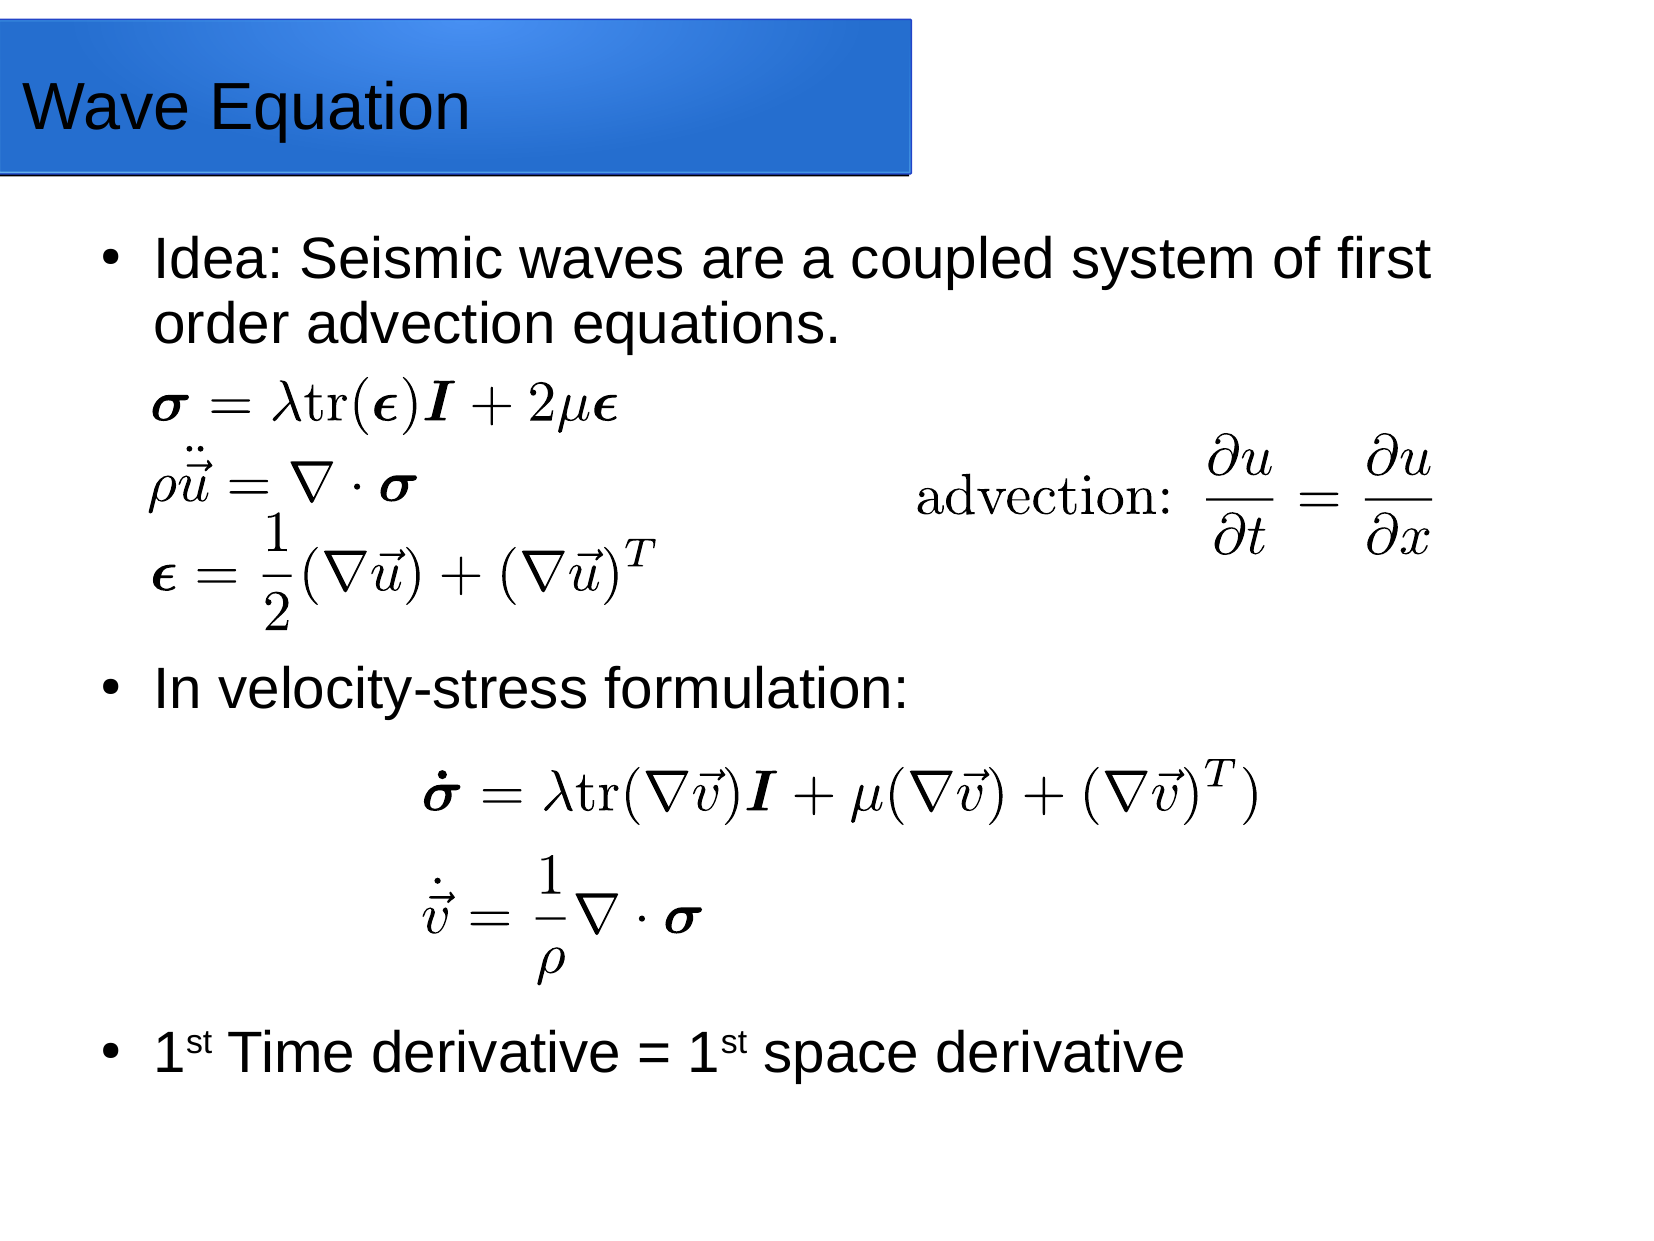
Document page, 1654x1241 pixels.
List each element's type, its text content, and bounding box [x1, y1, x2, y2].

list Idea: Seismic waves are a coupled system of first order advection equations. In velocity-stress formulation: 1st Time derivative = 1st space derivative [82, 225, 1571, 1171]
text_box [146, 445, 658, 631]
title Wave Equation [22, 47, 886, 166]
text_box [915, 432, 1433, 556]
text_box [421, 758, 1263, 826]
text_box [418, 855, 706, 986]
text_box [150, 376, 620, 436]
